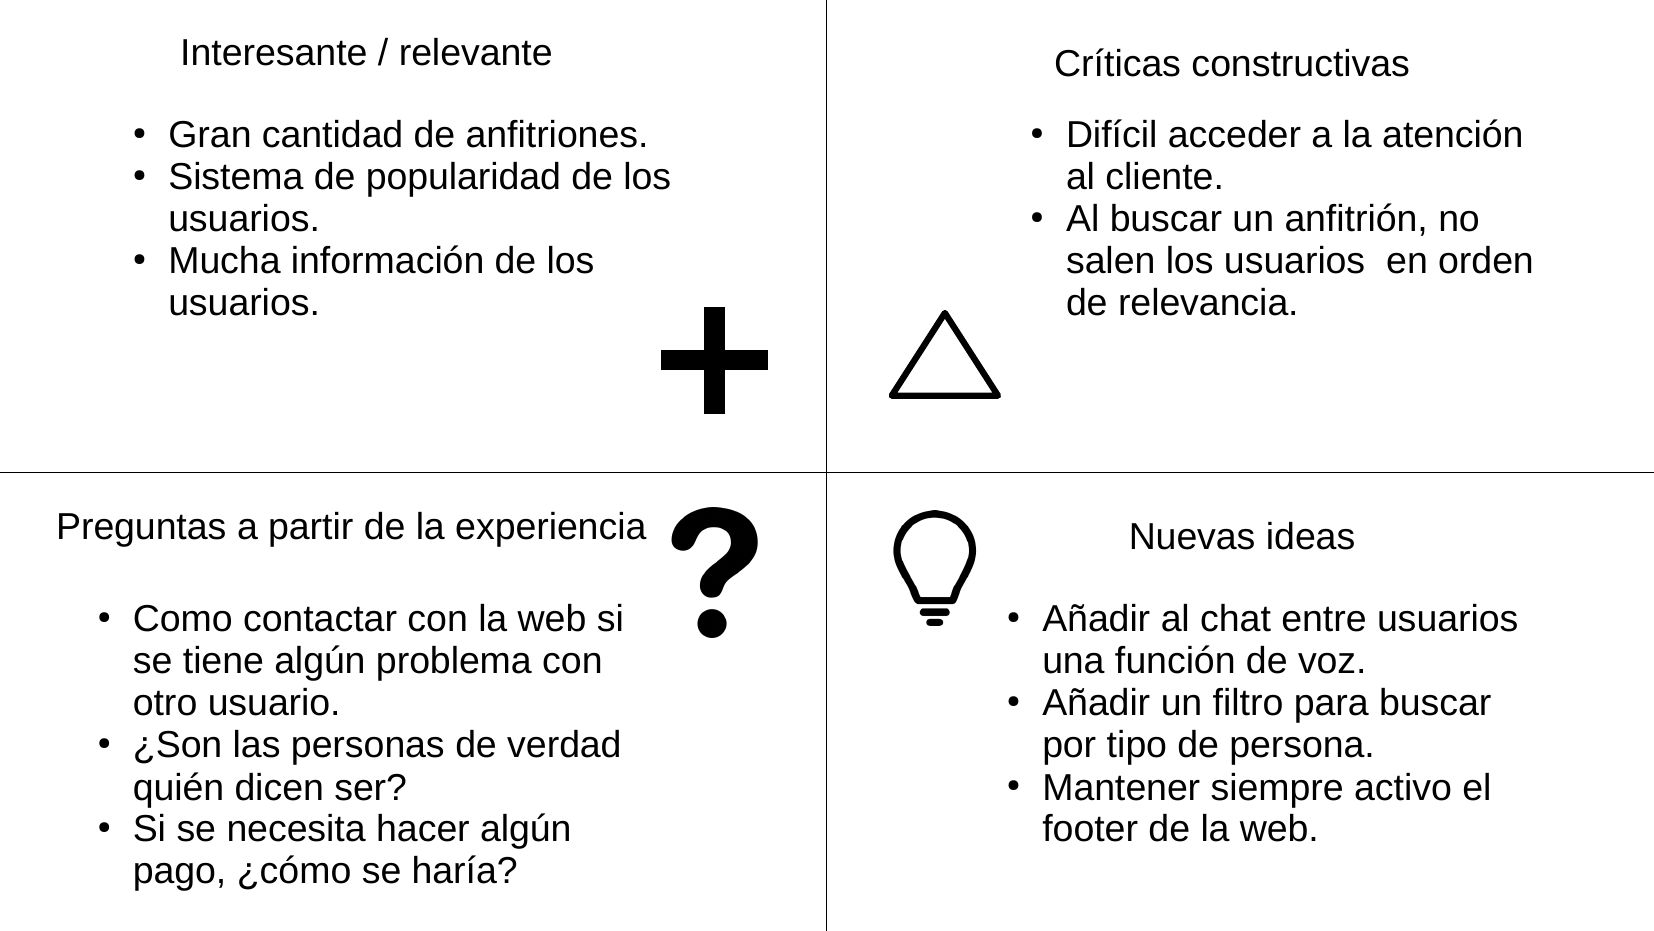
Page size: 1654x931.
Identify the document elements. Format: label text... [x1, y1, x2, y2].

text_box Preguntas a partir de la experiencia [41, 498, 662, 556]
text_box Gran cantidad de anfitriones. Sistema de popularidad de los usuarios. Mucha información de los usuarios. [118, 106, 709, 332]
text_box Nuevas ideas [1113, 507, 1371, 565]
text_box Como contactar con la web si se tiene algún problema con otro usuario. ¿Son las personas de verdad quién dicen ser? Si se necesita hacer algún pago, ¿cómo se haría? [82, 590, 686, 900]
text_box Añadir al chat entre usuarios una función de voz. Añadir un filtro para buscar por tipo de persona. Mantener siempre activo el footer de la web. [992, 590, 1548, 858]
picture [876, 510, 993, 626]
text_box [891, 312, 999, 396]
text_box Críticas constructivas [1039, 35, 1426, 93]
text_box Interesante / relevante [165, 23, 568, 81]
text_box [661, 307, 768, 414]
text_box Difícil acceder a la atención al cliente. Al buscar un anfitrión, no salen los usuarios en orden de relevancia. [1015, 106, 1571, 332]
picture [649, 507, 780, 638]
